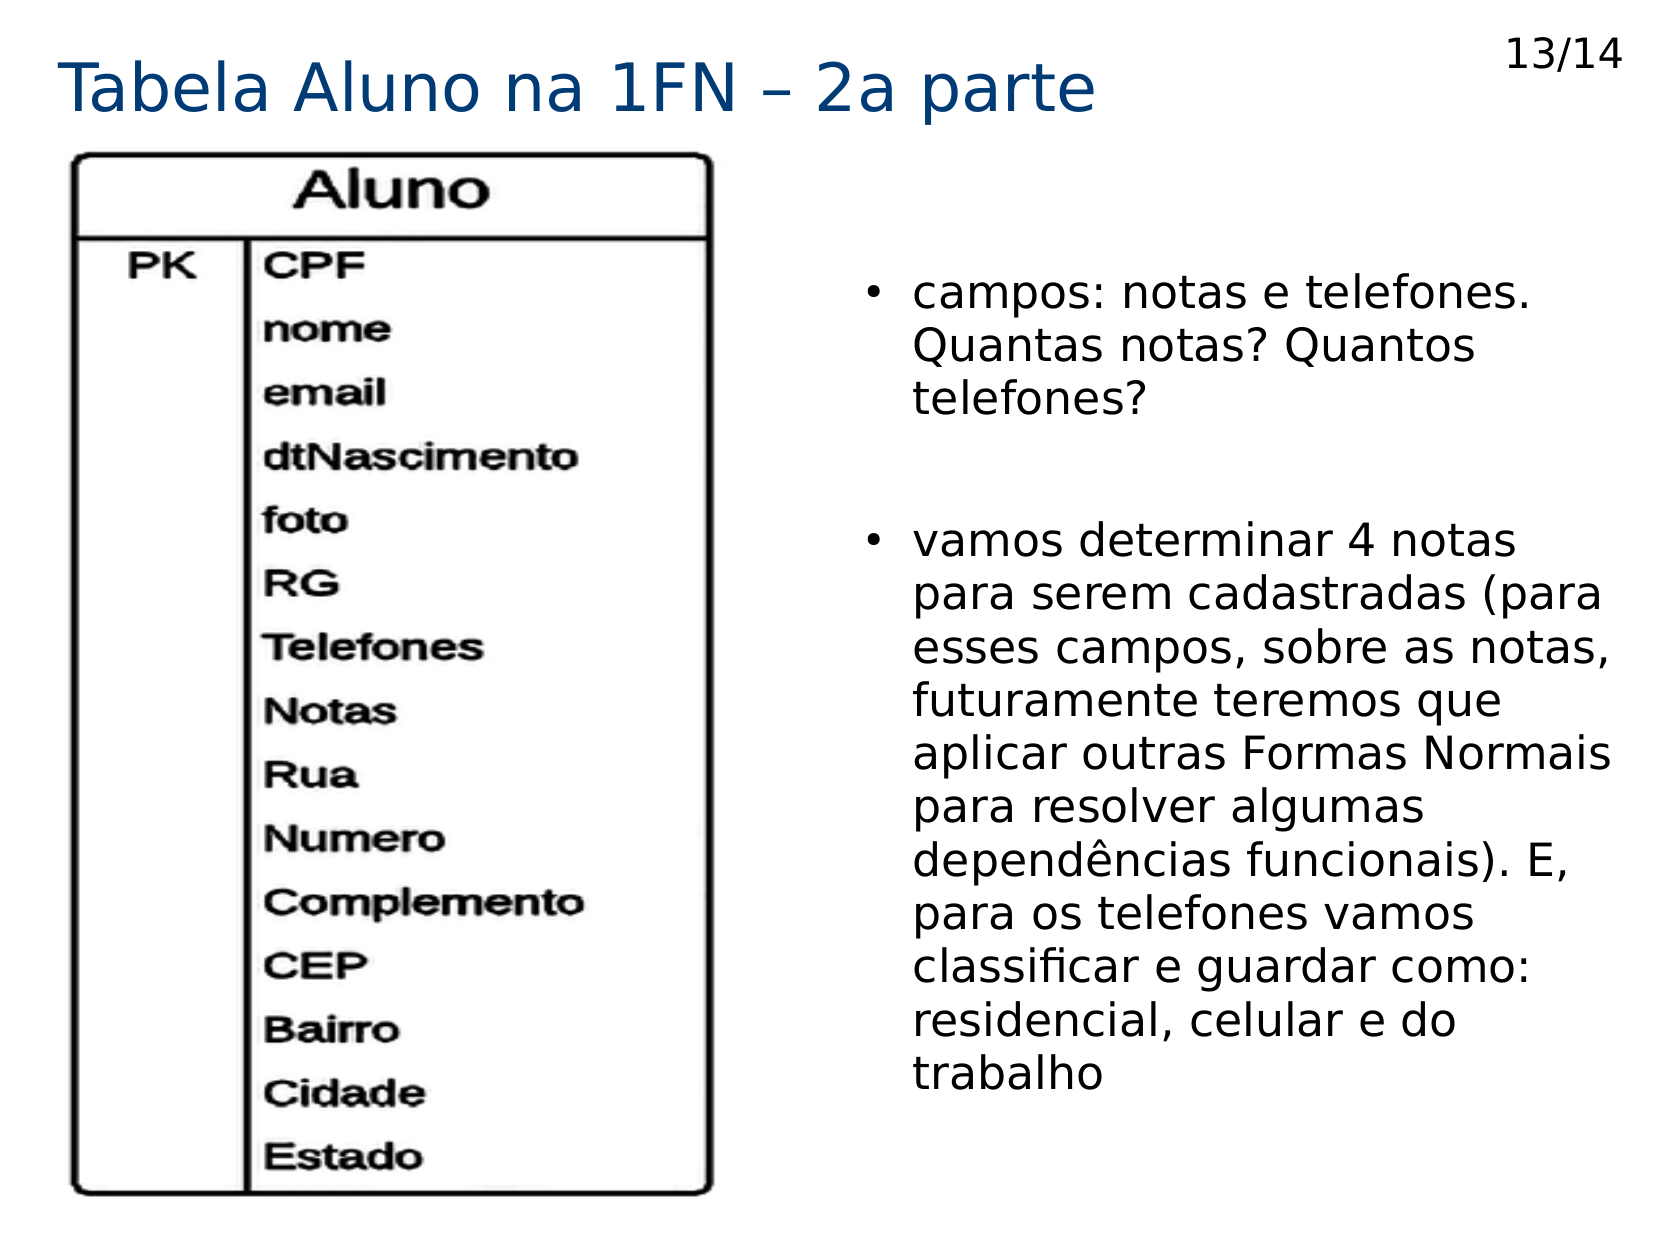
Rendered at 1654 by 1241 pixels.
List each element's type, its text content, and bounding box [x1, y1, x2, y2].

picture [59, 147, 728, 1202]
title Tabela Aluno na 1FN – 2a parte [59, 29, 1506, 148]
list campos: notas e telefones. Quantas notas? Quantos telefones? vamos determinar 4 notas para serem cadastradas (para esses campos, sobre as notas, futuramente teremos que aplicar outras Formas Normais para resolver algumas dependências funcionais). E, para os telefones vamos classificar e guardar como: residencial, celular e do trabalho [865, 265, 1625, 1211]
